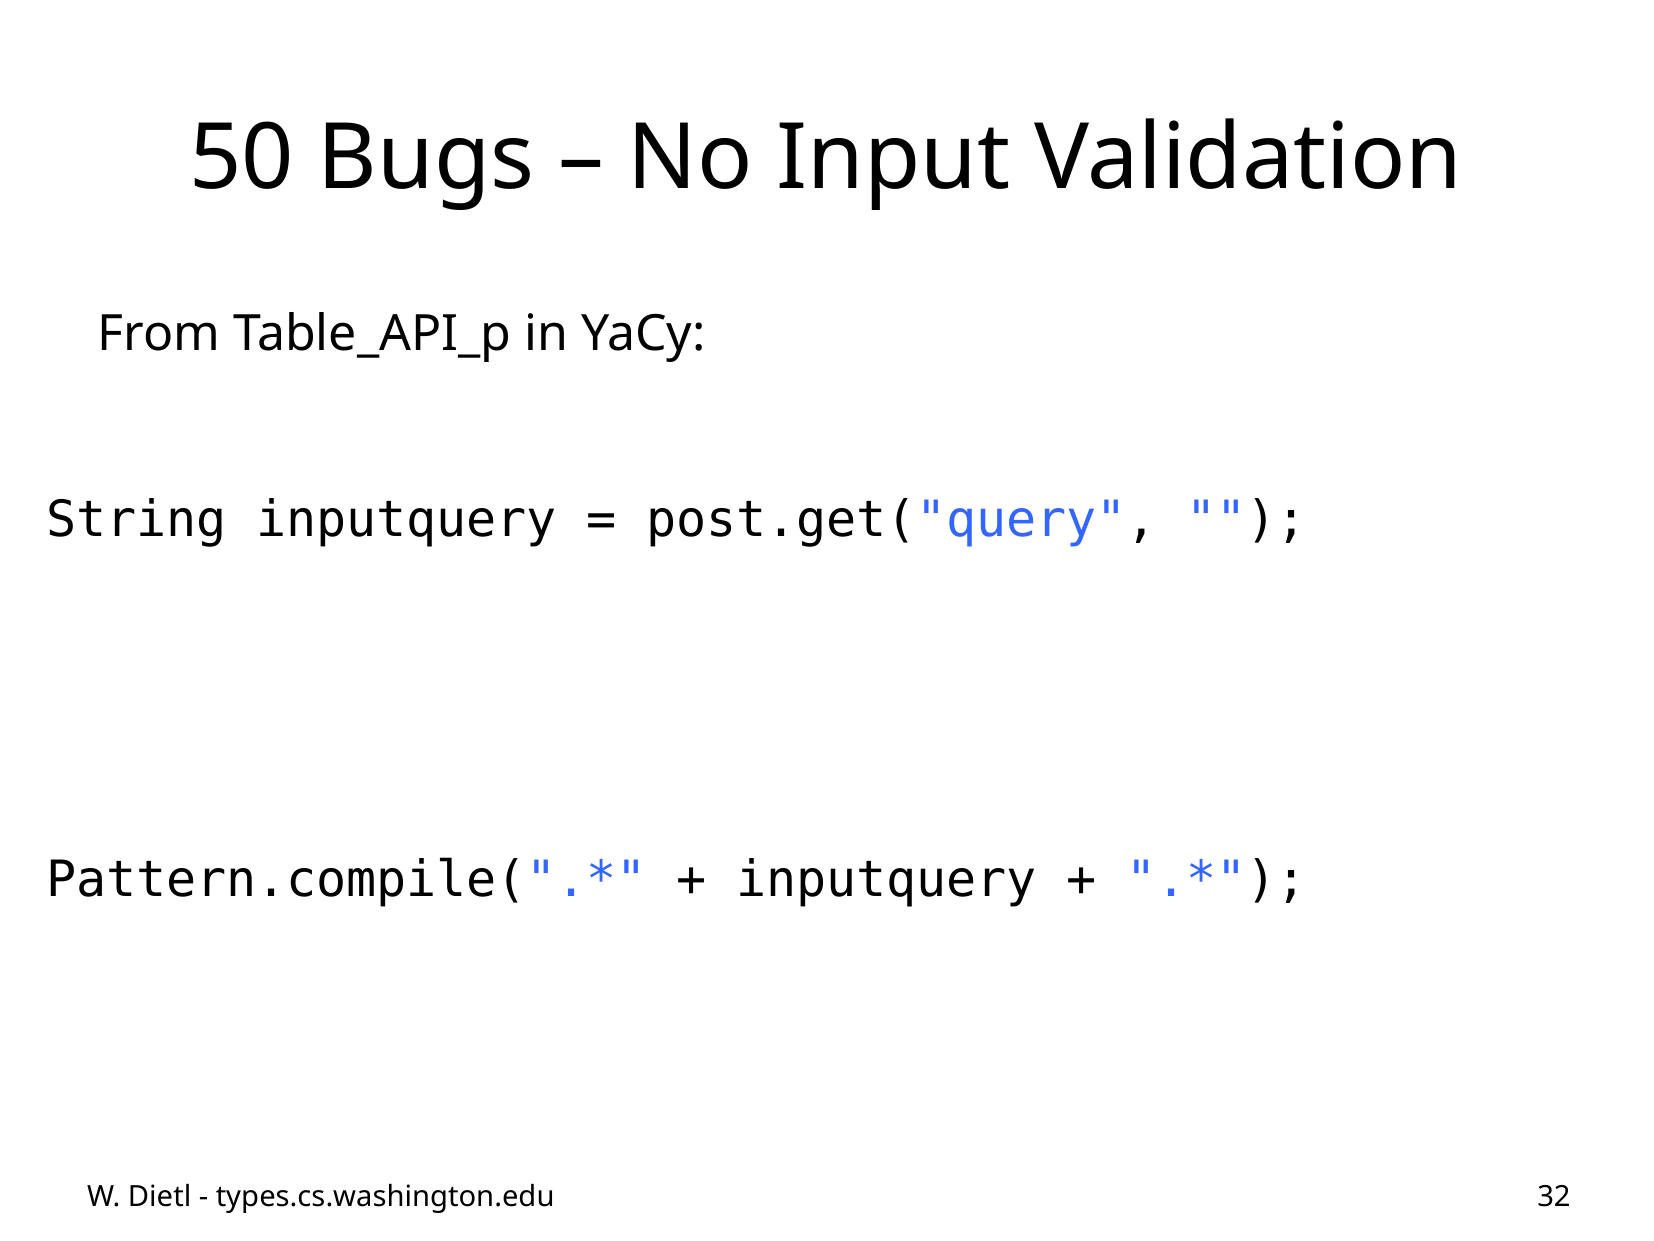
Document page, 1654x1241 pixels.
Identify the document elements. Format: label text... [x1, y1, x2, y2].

title 50 Bugs – No Input Validation [82, 49, 1571, 257]
text_box String inputquery = post.get("query", ""); Pattern.compile(".*" + inputquery + ".*"); [31, 478, 1519, 914]
list From Table_API_p in YaCy: [82, 289, 1602, 1108]
